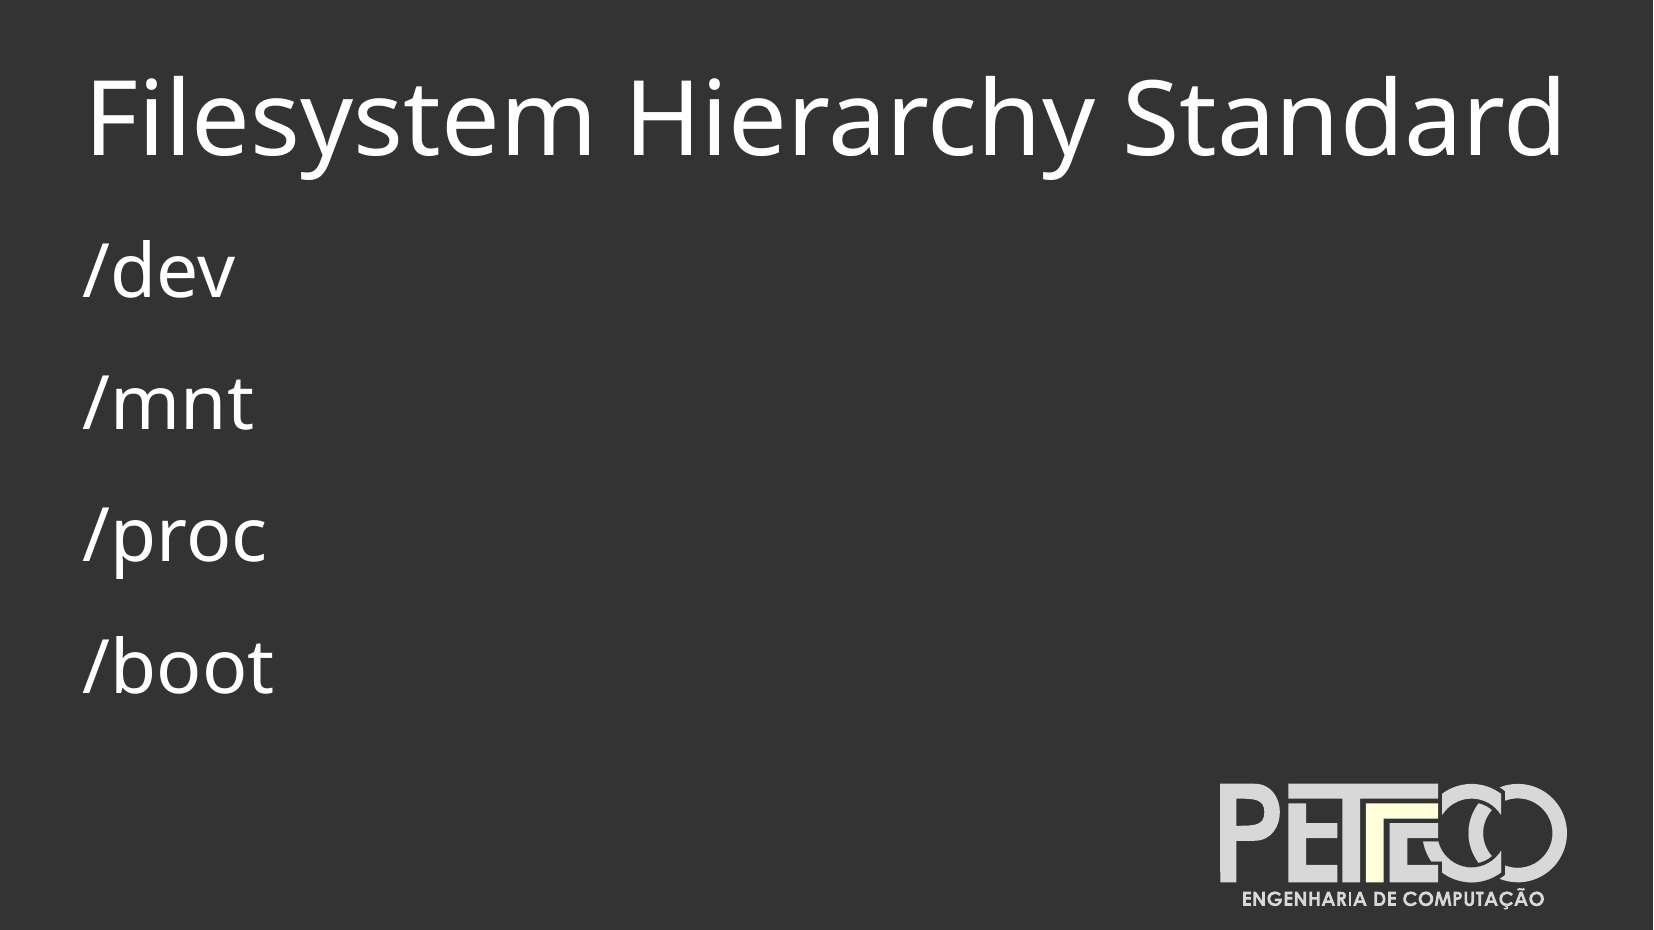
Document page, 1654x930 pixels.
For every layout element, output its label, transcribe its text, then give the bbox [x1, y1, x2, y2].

title Filesystem Hierarchy Standard [82, 37, 1571, 193]
list /dev /mnt /proc /boot [82, 217, 1571, 757]
